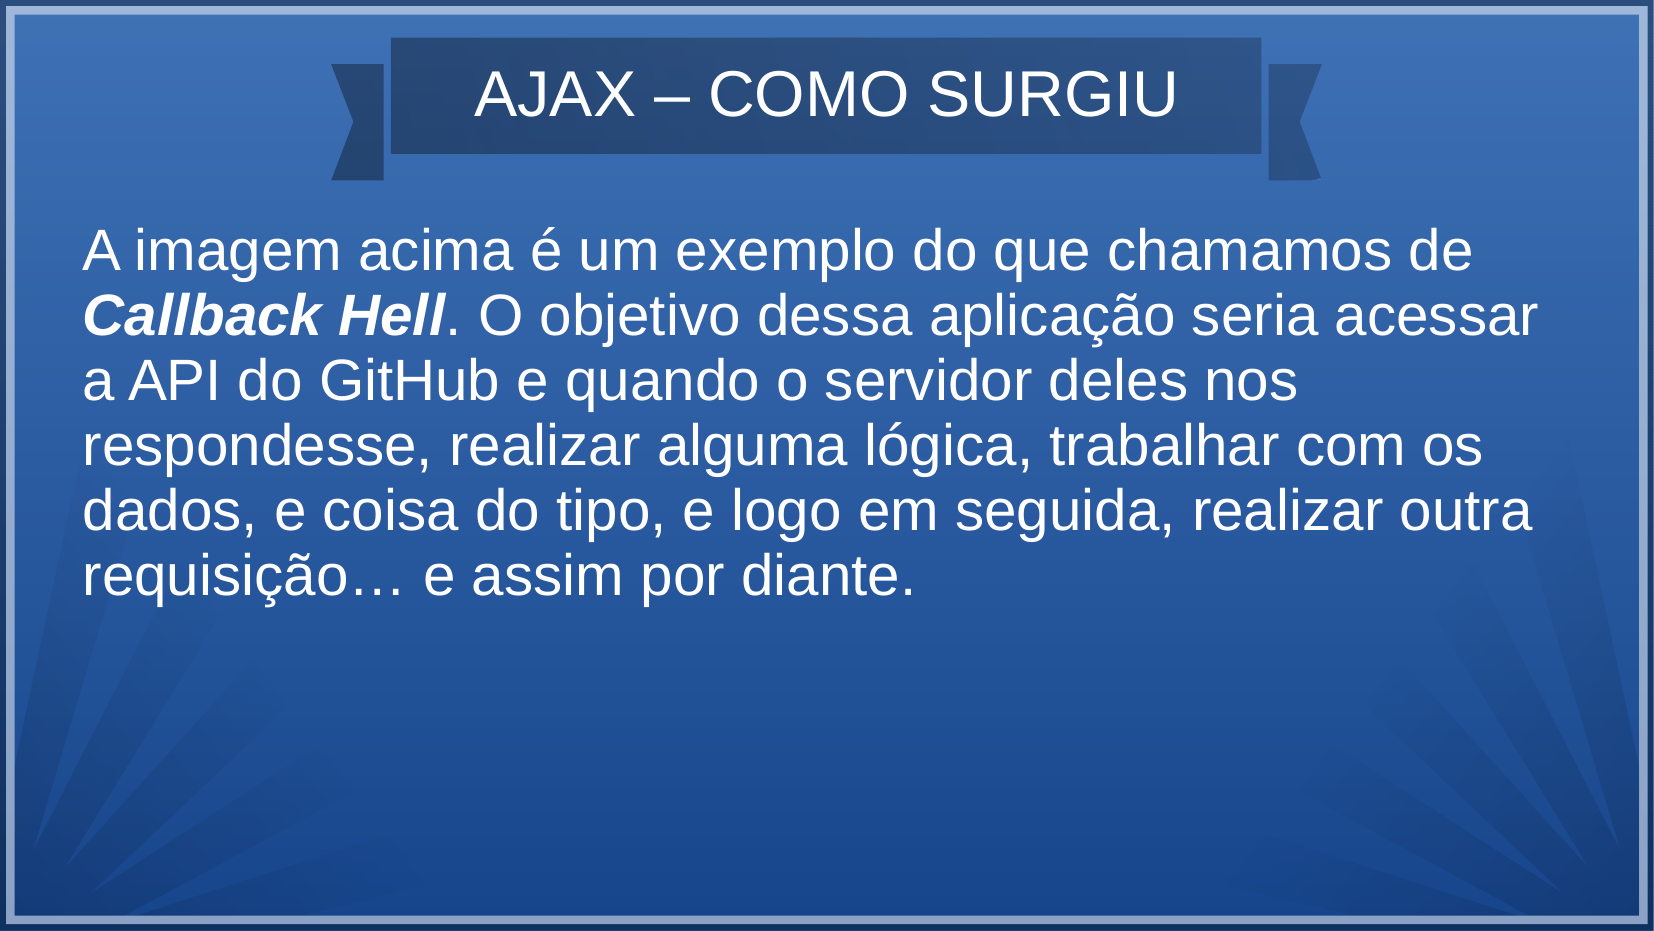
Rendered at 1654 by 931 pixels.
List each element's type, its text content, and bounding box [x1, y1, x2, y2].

title AJAX – COMO SURGIU [389, 35, 1264, 154]
list A imagem acima é um exemplo do que chamamos de Callback Hell. O objetivo dessa aplicação seria acessar a API do GitHub e quando o servidor deles nos respondesse, realizar alguma lógica, trabalhar com os dados, e coisa do tipo, e logo em seguida, realizar outra requisição… e assim por diante. [82, 217, 1571, 758]
